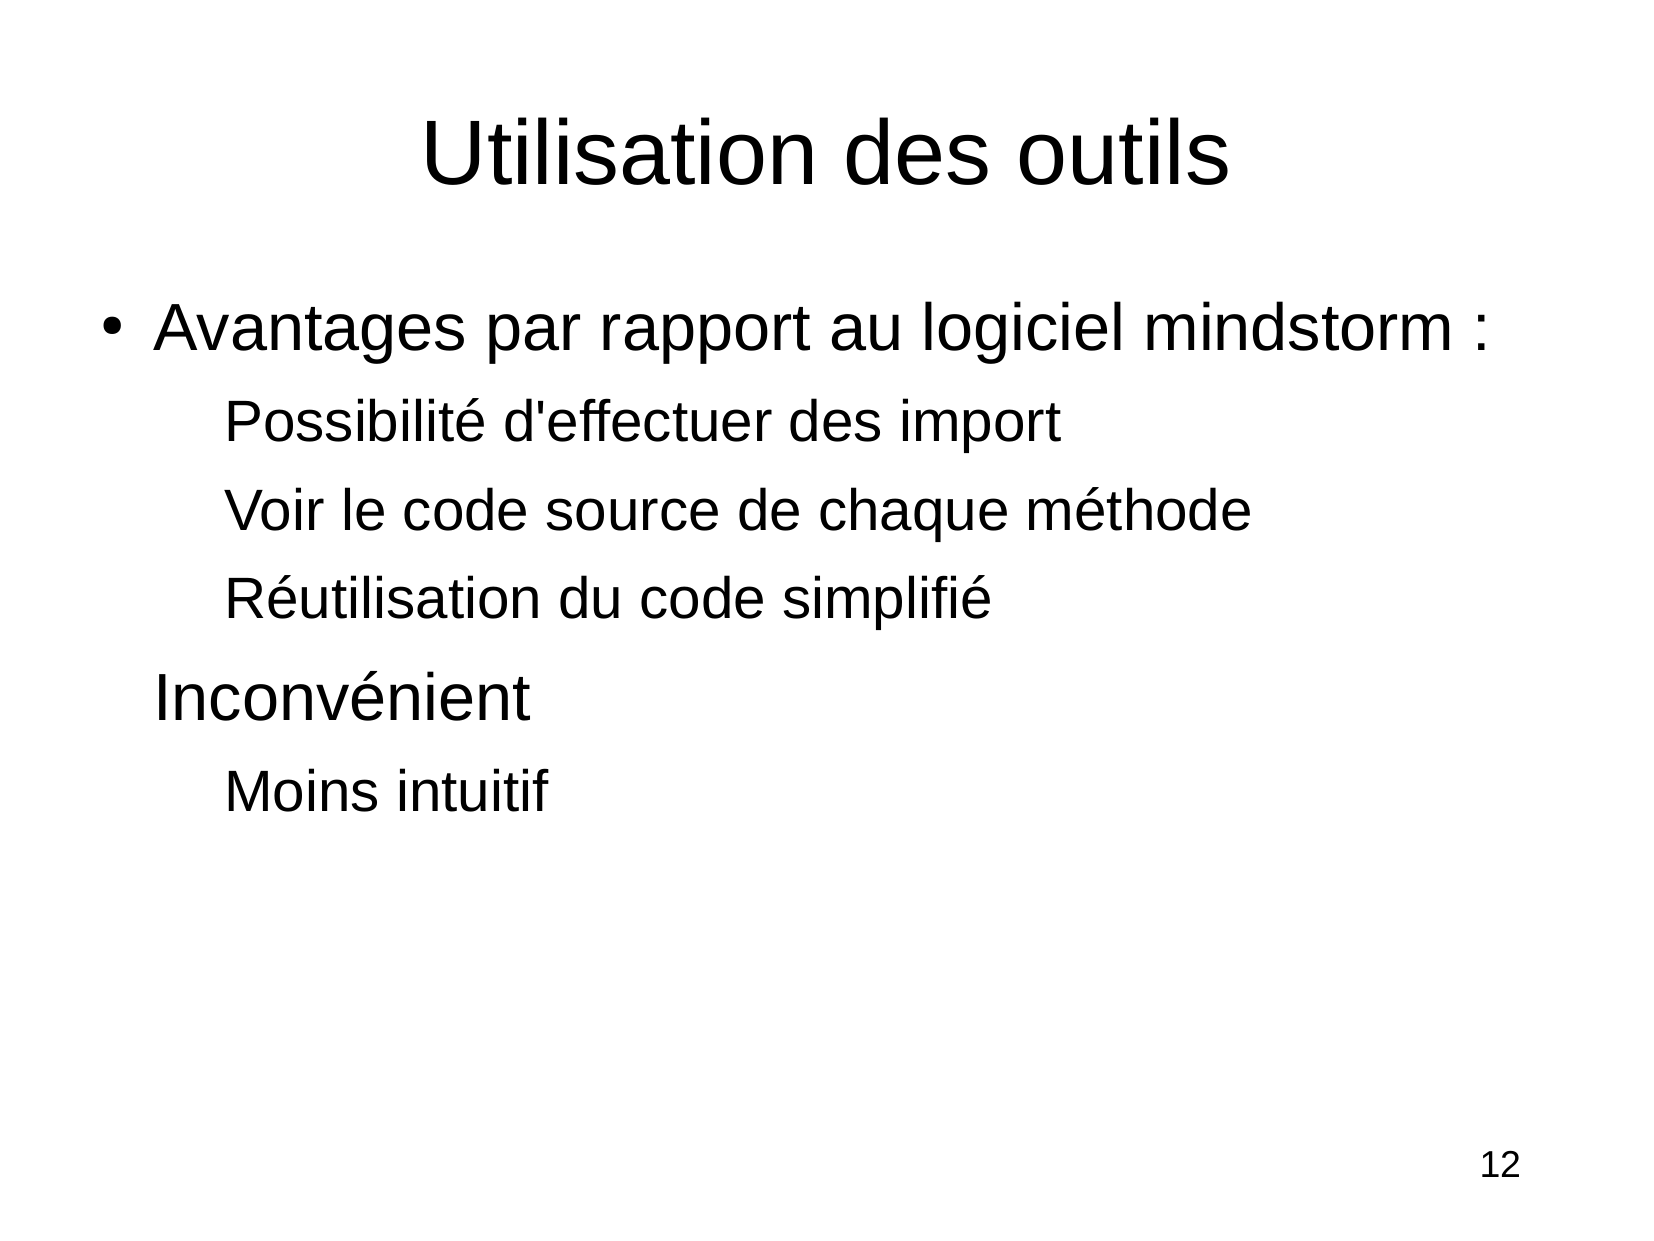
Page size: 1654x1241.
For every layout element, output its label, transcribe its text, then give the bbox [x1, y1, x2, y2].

list Avantages par rapport au logiciel mindstorm : Possibilité d'effectuer des import Voir le code source de chaque méthode Réutilisation du code simplifié Inconvénient Moins intuitif [82, 290, 1571, 1010]
title Utilisation des outils [82, 49, 1571, 257]
